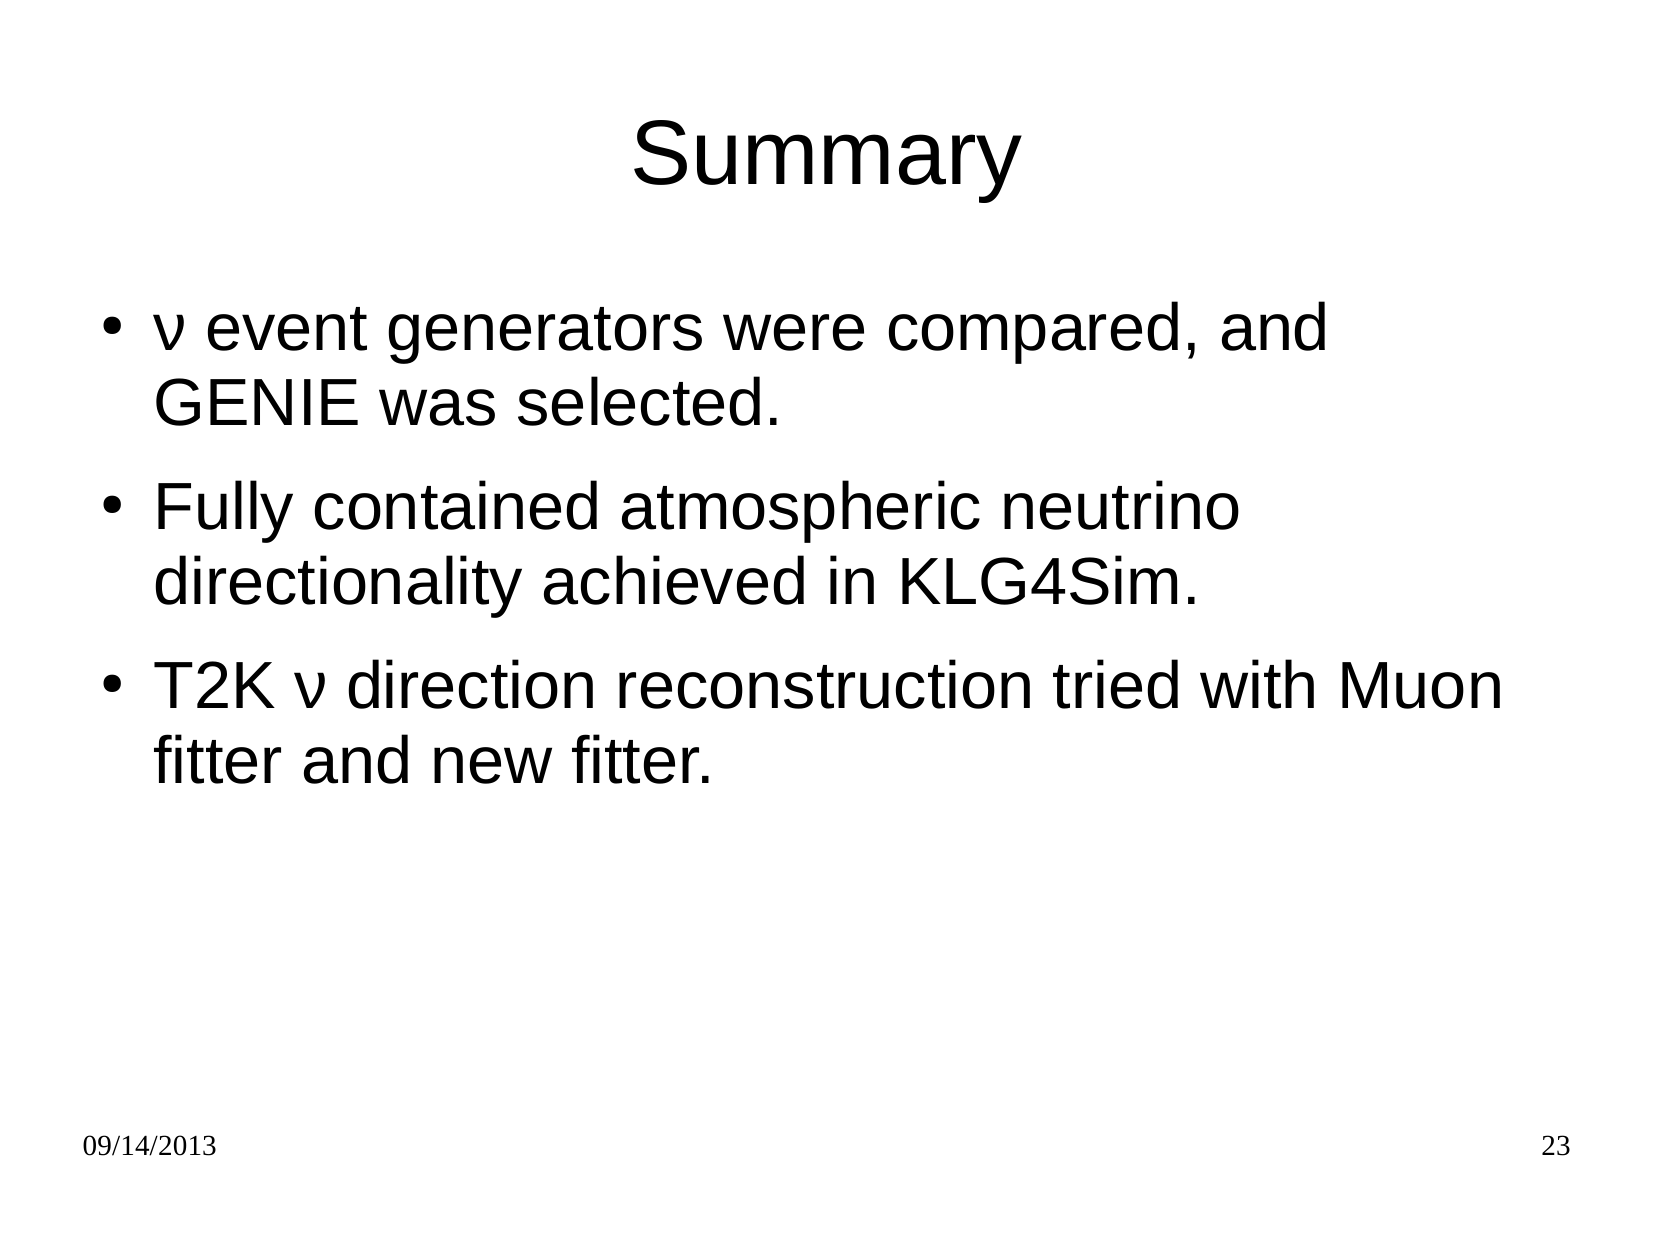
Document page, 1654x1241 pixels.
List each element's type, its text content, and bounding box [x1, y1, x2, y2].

list ν event generators were compared, and GENIE was selected. Fully contained atmospheric neutrino directionality achieved in KLG4Sim. T2K ν direction reconstruction tried with Muon fitter and new fitter. [82, 290, 1538, 1010]
title Summary [82, 49, 1571, 257]
